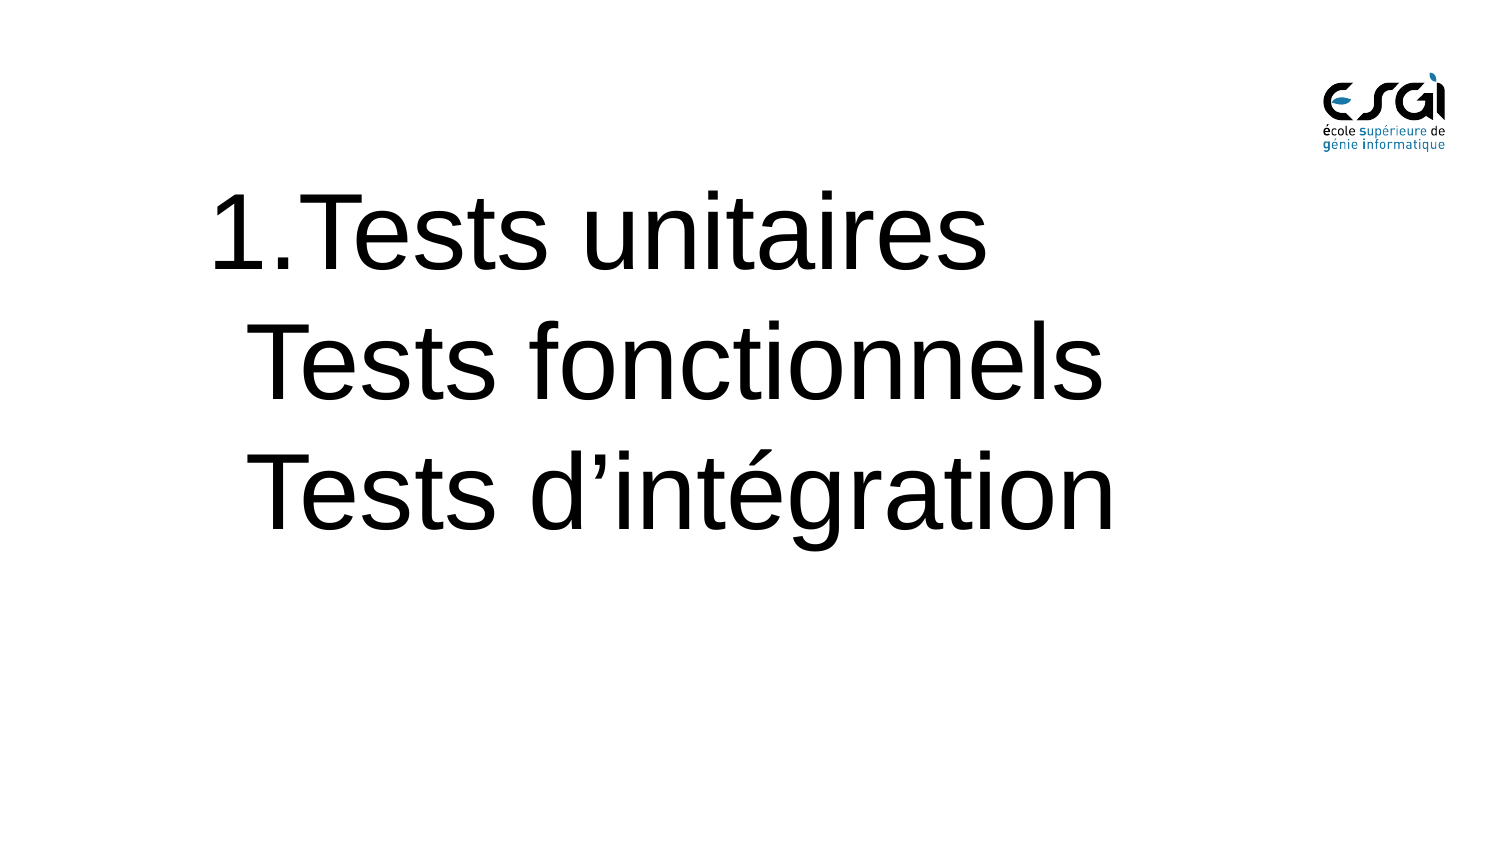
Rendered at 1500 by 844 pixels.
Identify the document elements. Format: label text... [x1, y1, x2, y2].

picture [1319, 67, 1449, 157]
title Tests unitaires Tests fonctionnels Tests d’intégration [155, 200, 1354, 567]
